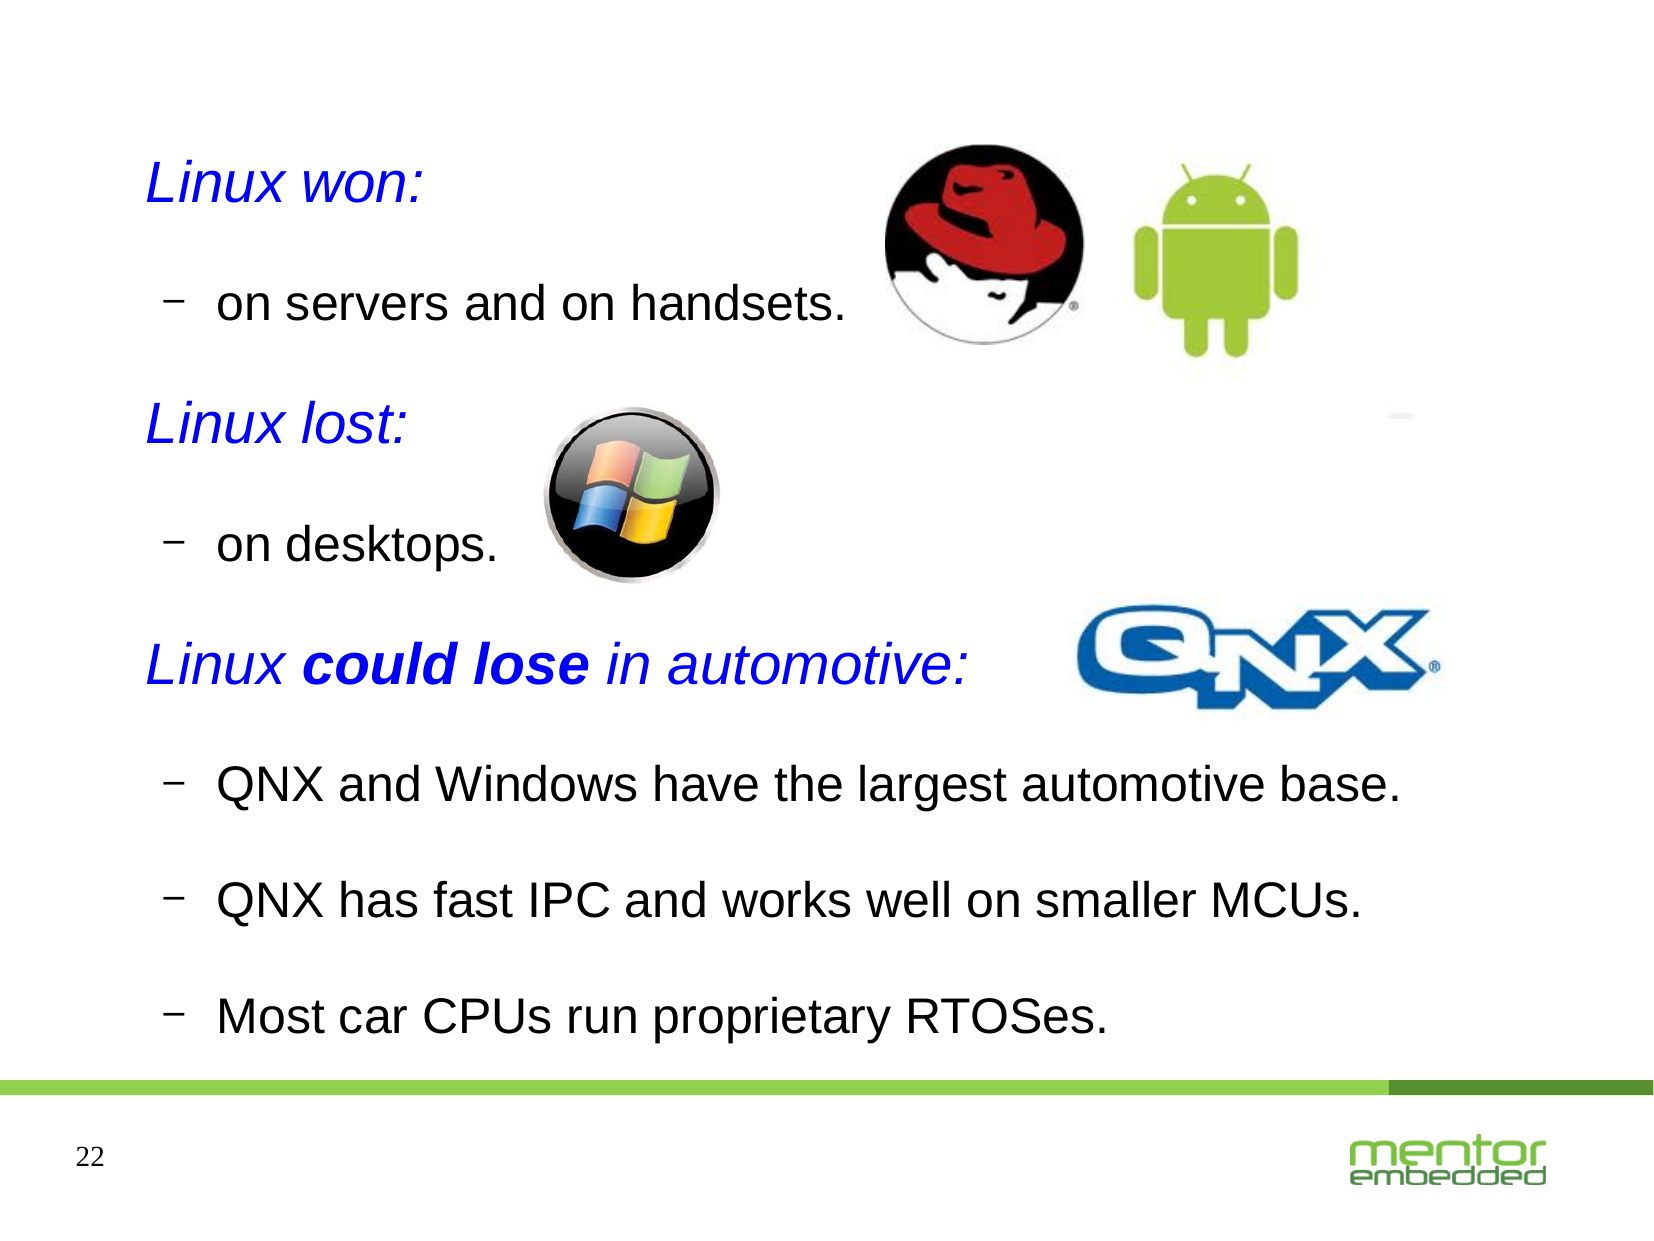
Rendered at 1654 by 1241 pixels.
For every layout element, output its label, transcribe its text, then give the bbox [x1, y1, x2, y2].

list Linux won: on servers and on handsets. Linux lost: on desktops. Linux could lose in automotive: QNX and Windows have the largest automotive base. QNX has fast IPC and works well on smaller MCUs. Most car CPUs run proprietary RTOSes. [75, 150, 1531, 1156]
picture [540, 404, 721, 586]
picture [885, 104, 1413, 346]
picture [1350, 1134, 1546, 1185]
